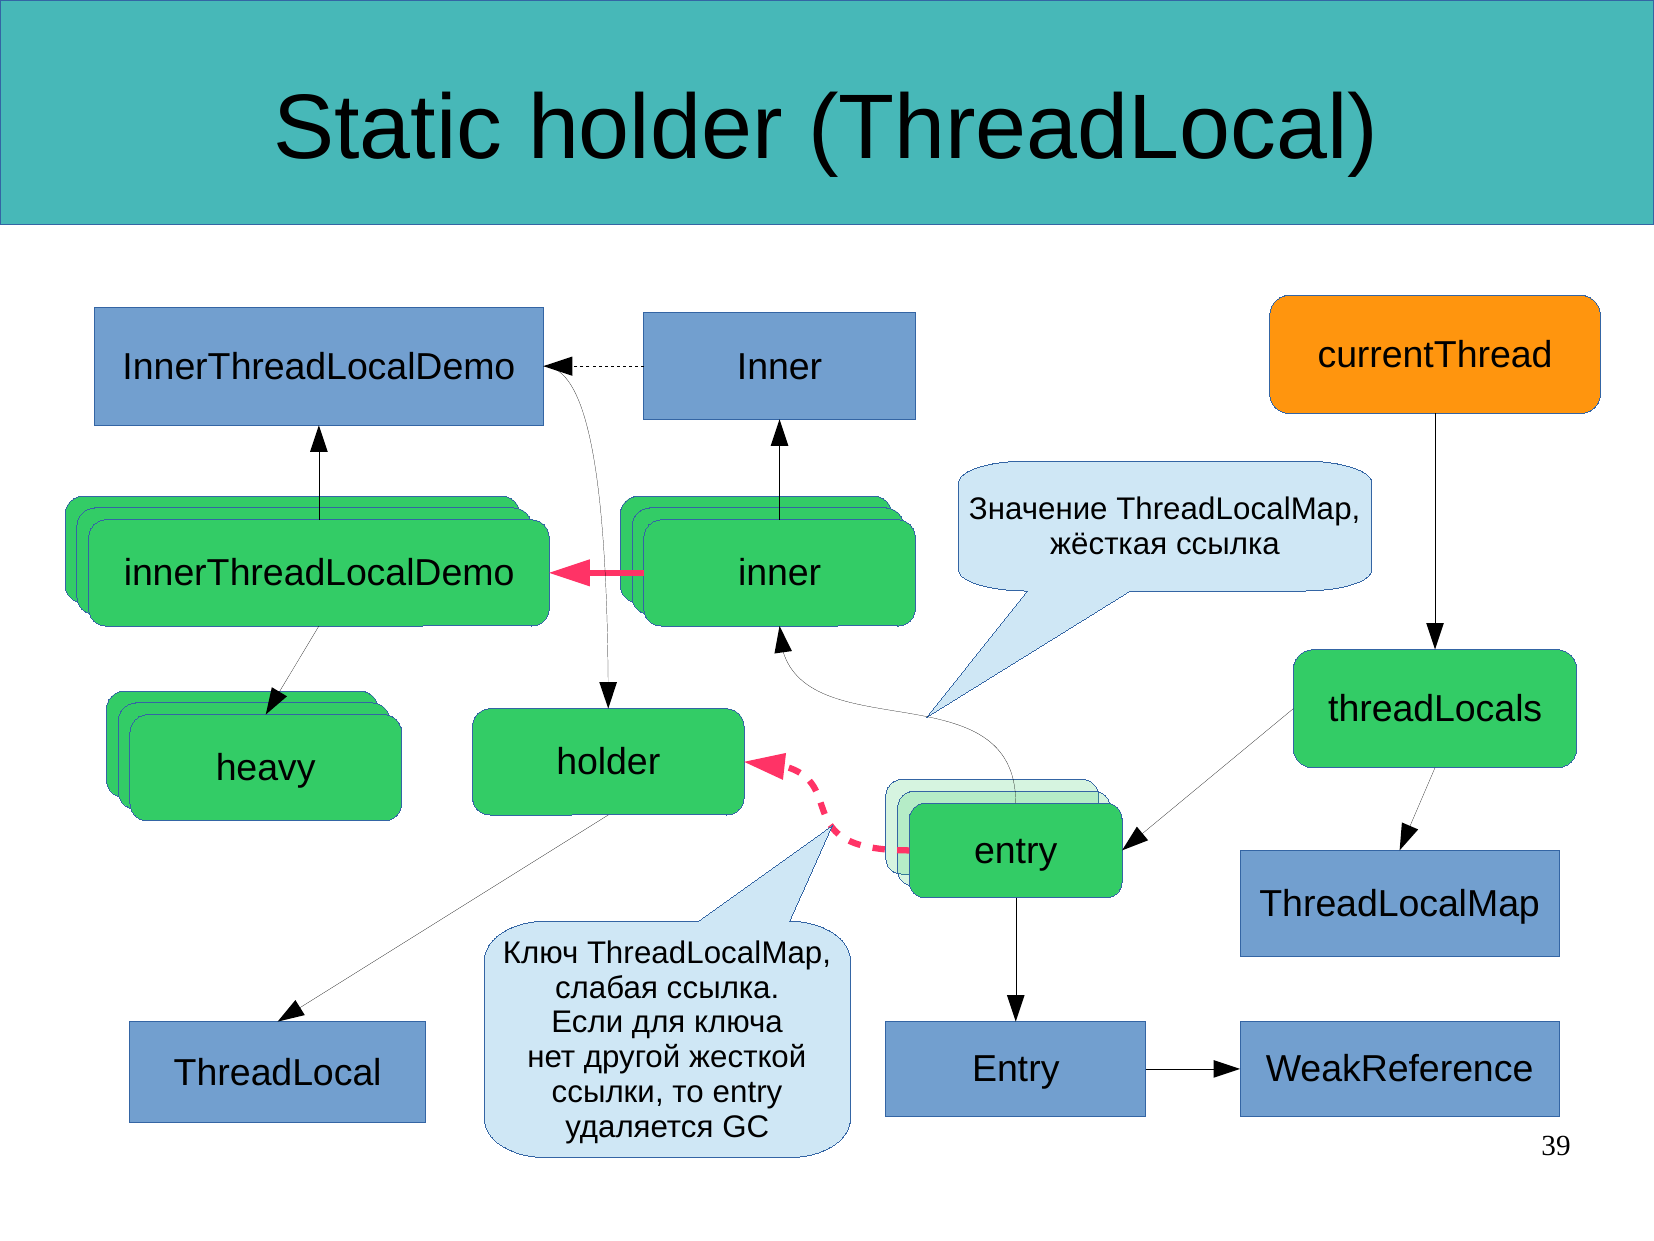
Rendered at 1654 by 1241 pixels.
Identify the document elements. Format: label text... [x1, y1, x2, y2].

text_box [320, 496, 531, 519]
text_box [620, 576, 644, 614]
text_box [268, 691, 389, 715]
text_box WeakReference [1240, 1021, 1560, 1117]
text_box currentThread [1269, 295, 1601, 414]
text_box entry [909, 803, 1123, 898]
text_box threadLocals [1293, 649, 1577, 768]
text_box [780, 496, 903, 520]
title Static holder (ThreadLocal) [82, 23, 1571, 231]
text_box Entry [885, 1021, 1146, 1117]
text_box [106, 691, 270, 809]
text_box heavy [129, 714, 402, 821]
text_box Ключ ThreadLocalMap, слабая ссылка. Если для ключа нет другой жесткой ссылки, то entry удаляется GC [484, 825, 851, 1158]
text_box ThreadLocal [129, 1021, 426, 1123]
text_box holder [472, 708, 745, 816]
text_box InnerThreadLocalDemo [94, 307, 544, 426]
text_box innerThreadLocalDemo [88, 519, 550, 627]
text_box ThreadLocalMap [1240, 850, 1560, 957]
text_box Inner [643, 312, 916, 420]
text_box [65, 496, 319, 614]
text_box [885, 779, 1015, 886]
text_box [1014, 779, 1110, 803]
text_box Значение ThreadLocalMap, жёсткая ссылка [927, 461, 1372, 716]
text_box [620, 496, 779, 570]
text_box inner [643, 519, 916, 627]
